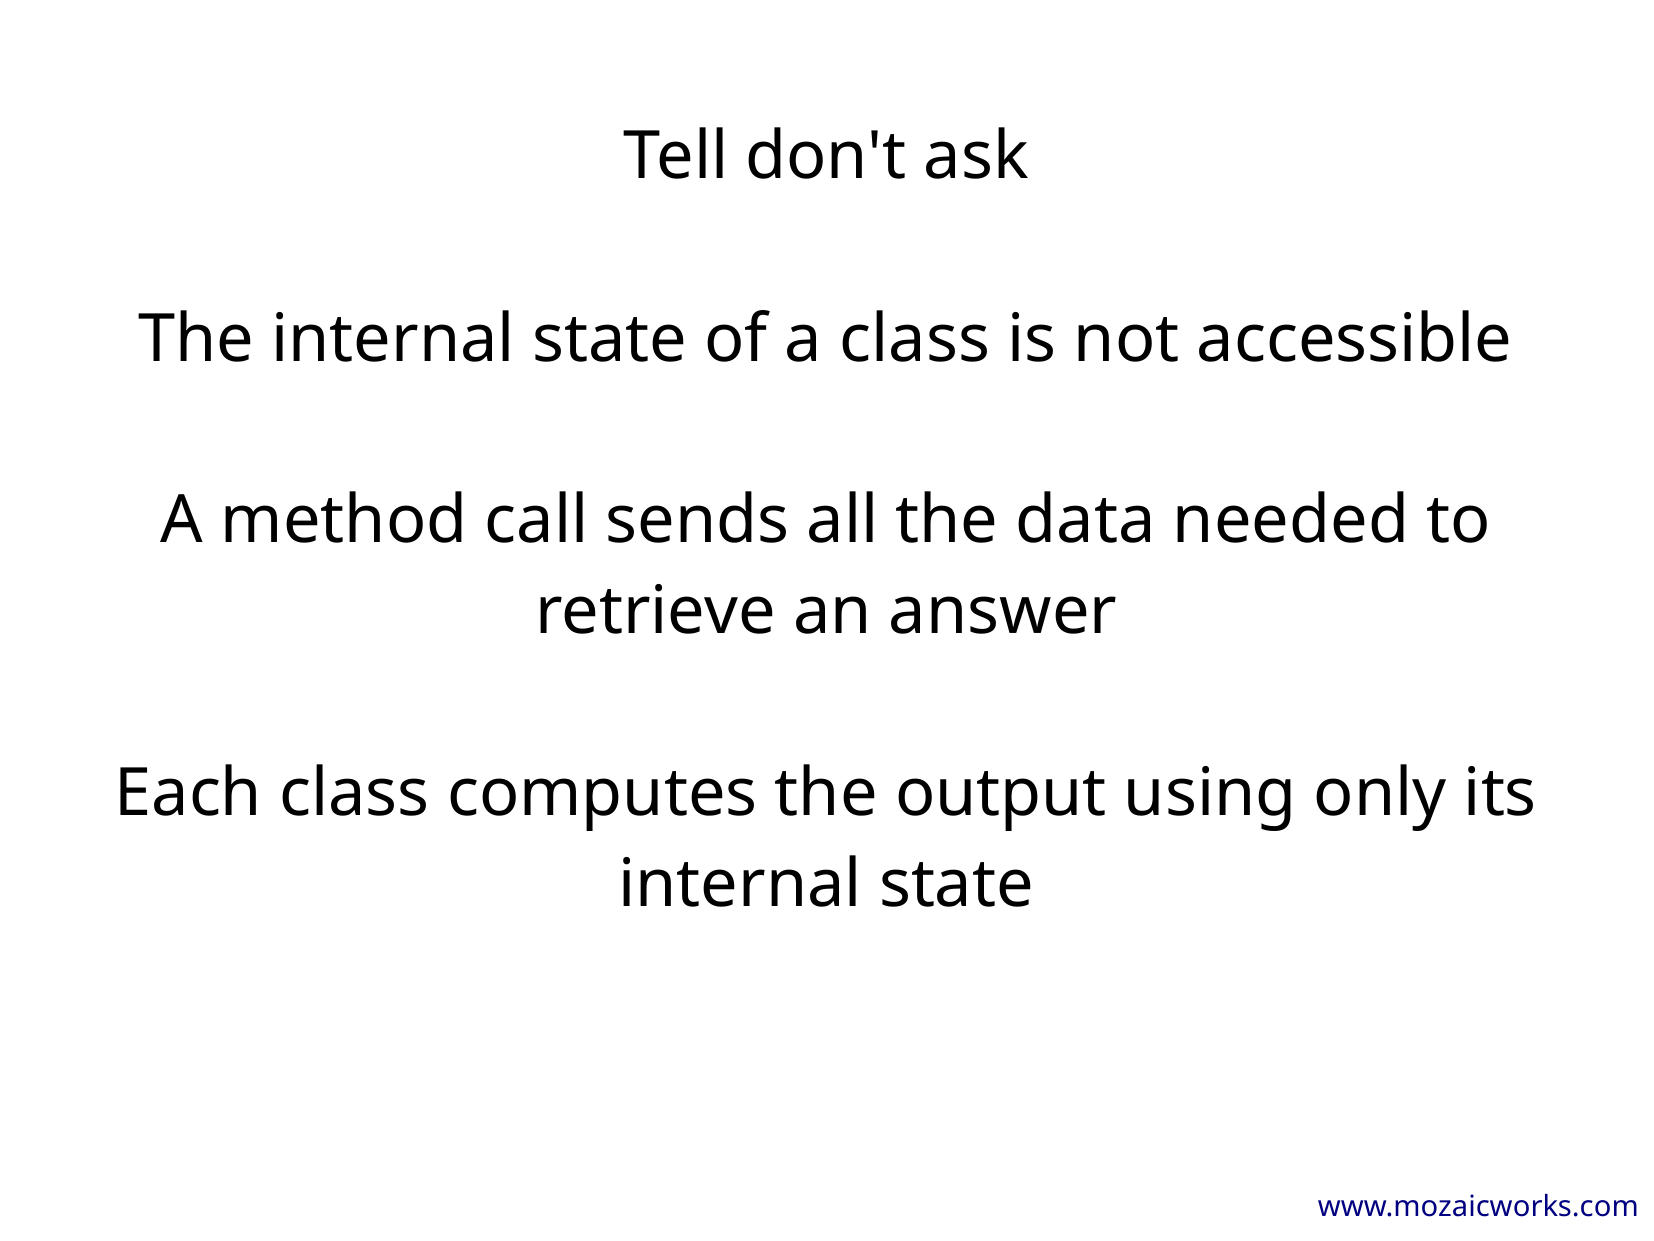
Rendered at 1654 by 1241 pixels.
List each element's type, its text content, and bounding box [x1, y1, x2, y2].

title Tell don't ask [82, 49, 1571, 257]
subtitle The internal state of a class is not accessible A method call sends all the data needed to retrieve an answer Each class computes the output using only its internal state [82, 290, 1571, 1109]
text_box www.mozaicworks.com [0, 1178, 1654, 1241]
